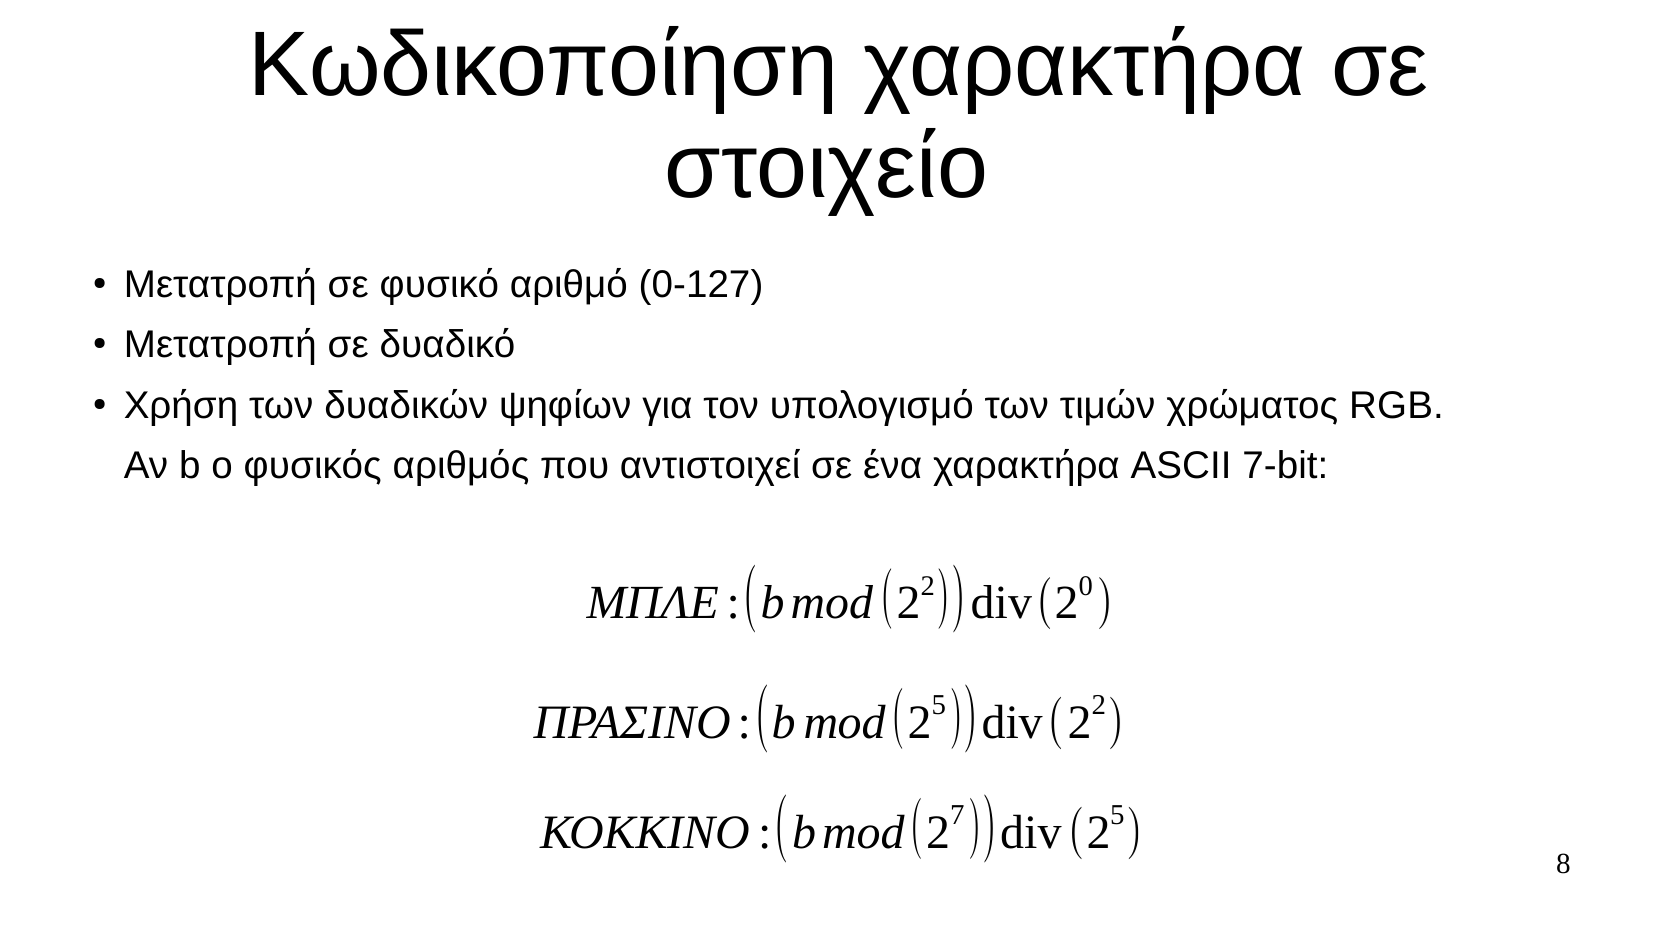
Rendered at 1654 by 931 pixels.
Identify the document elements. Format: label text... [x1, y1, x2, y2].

picture [525, 562, 1139, 863]
title Κωδικοποίηση χαρακτήρα σε στοιχείο [82, 12, 1571, 218]
list Μετατροπή σε φυσικό αριθμό (0-127) Μετατροπή σε δυαδικό Χρήση των δυαδικών ψηφίων για τον υπολογισμό των τιμών χρώματος RGB. Αν b ο φυσικός αριθμός που αντιστοιχεί σε ένα χαρακτήρα ASCII 7-bit: [82, 262, 1463, 526]
